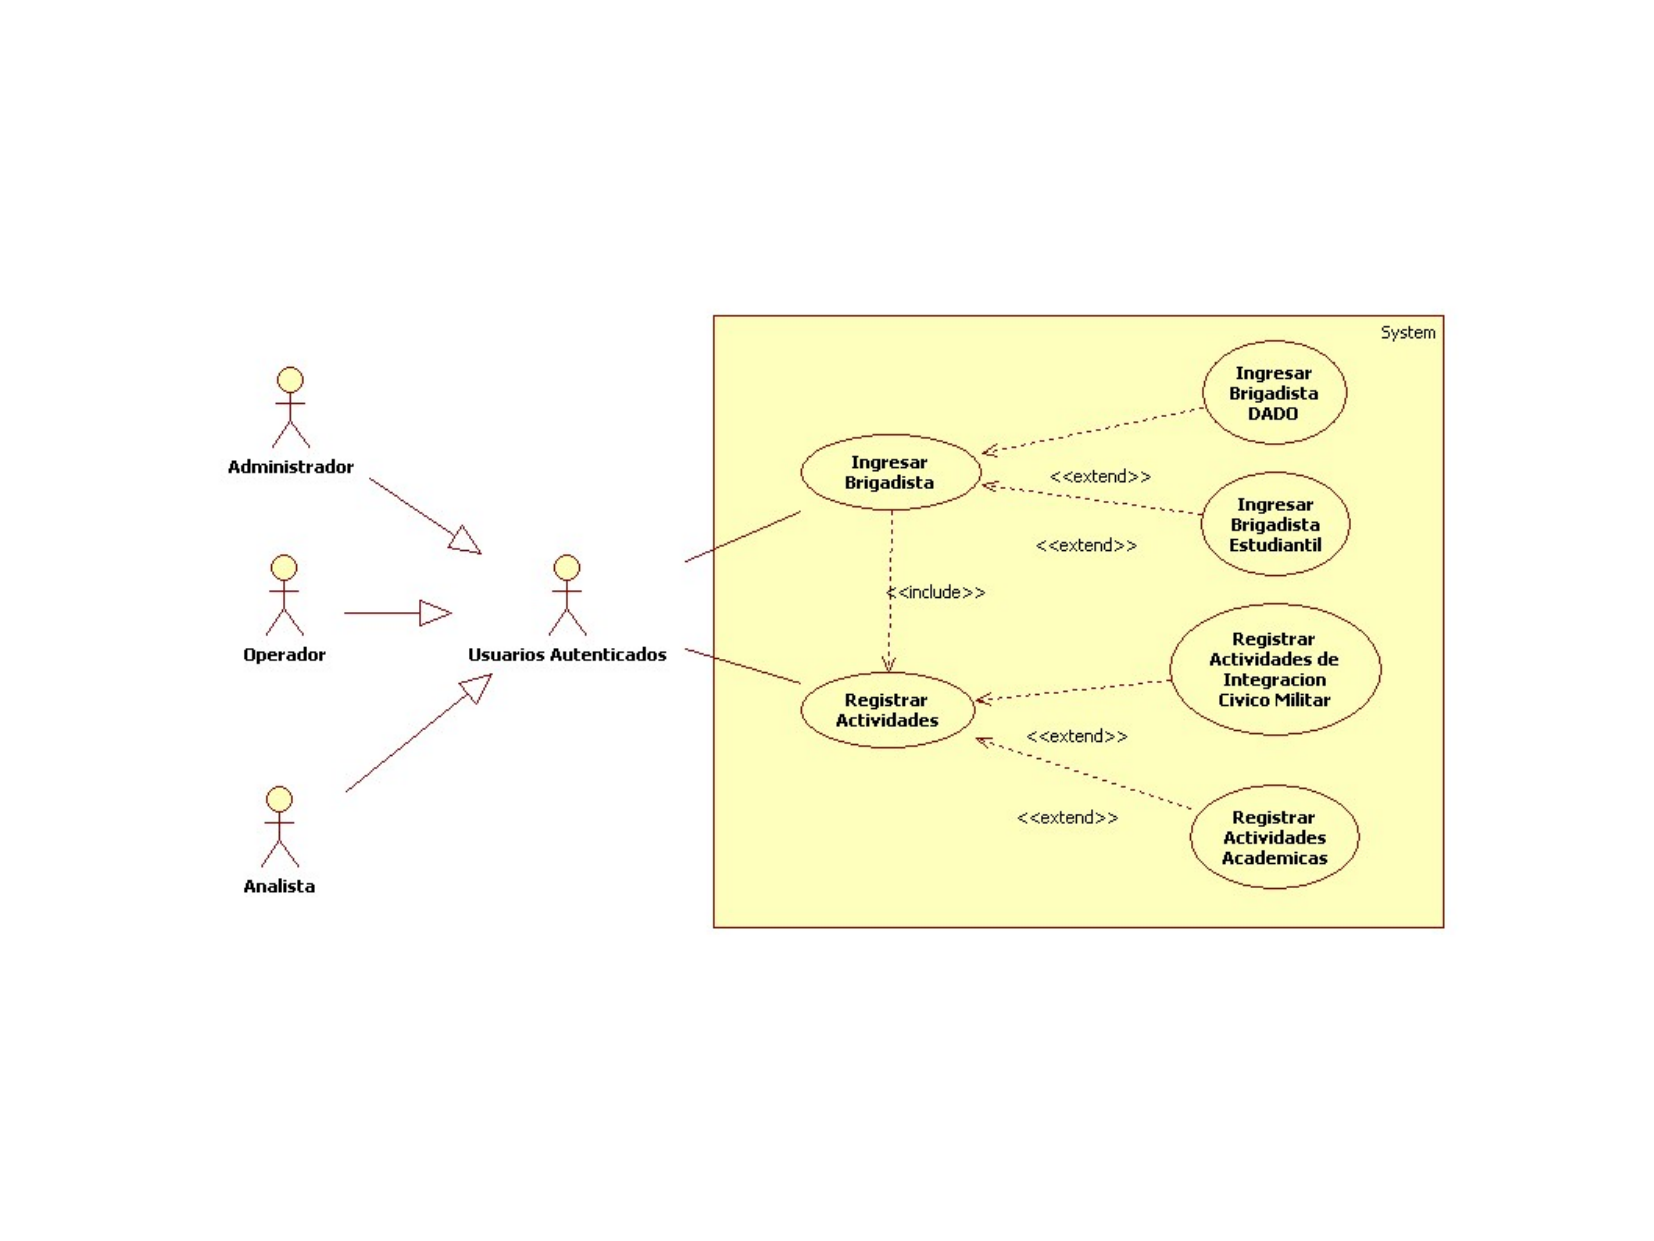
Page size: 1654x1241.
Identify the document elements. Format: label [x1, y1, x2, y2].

picture [182, 284, 1476, 960]
